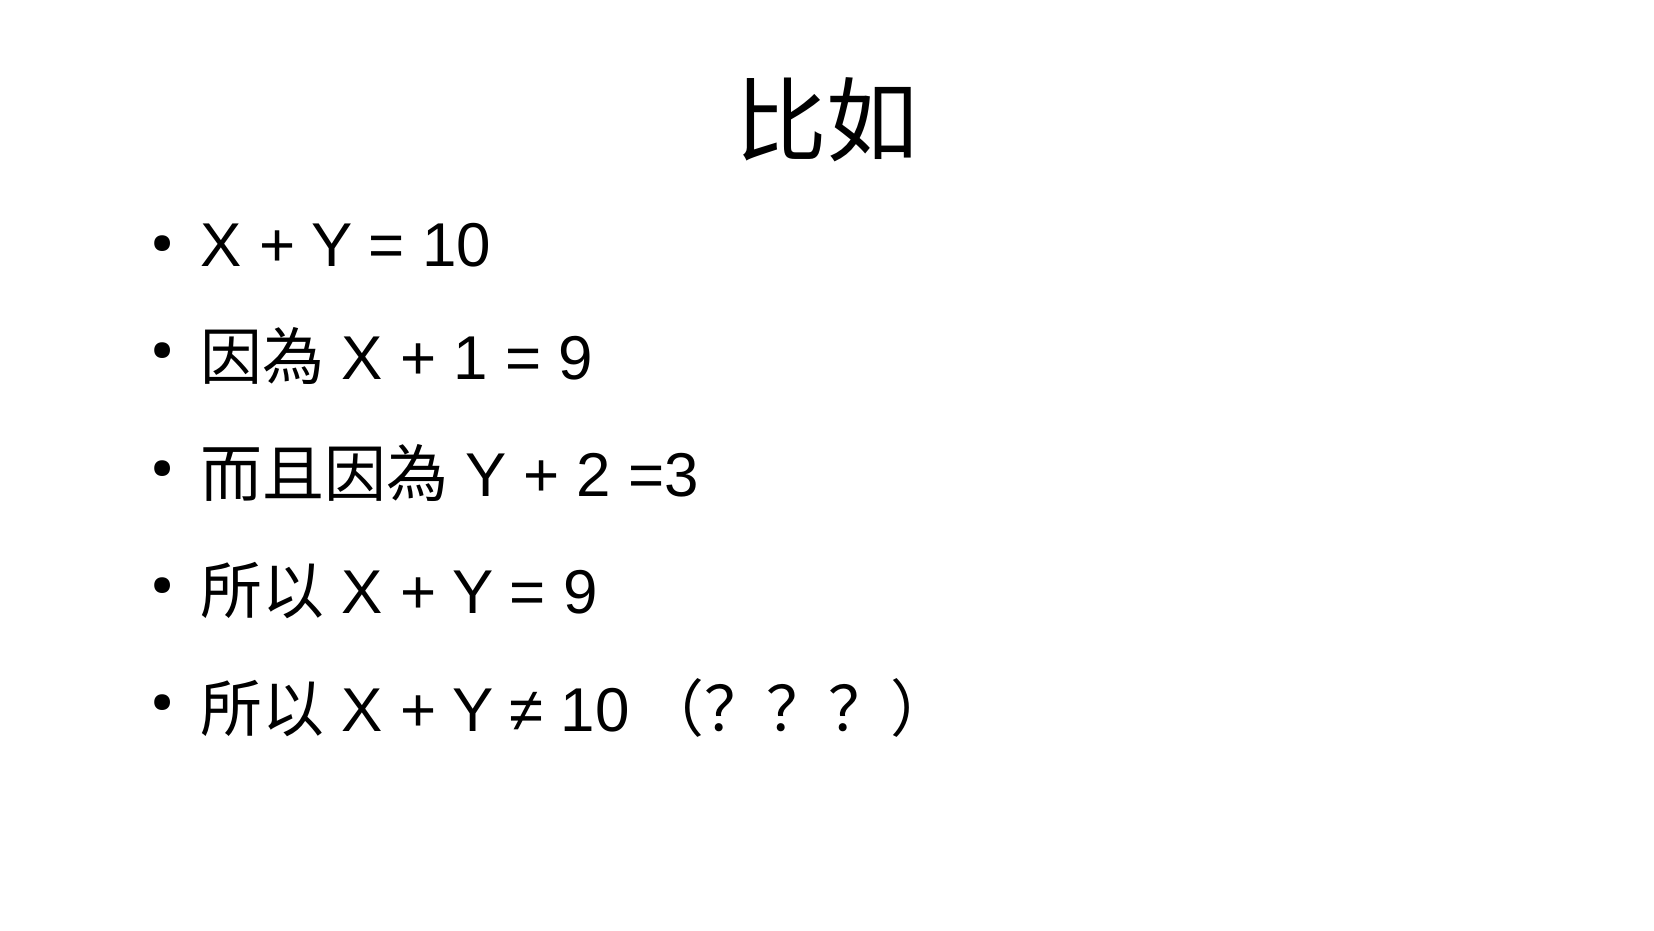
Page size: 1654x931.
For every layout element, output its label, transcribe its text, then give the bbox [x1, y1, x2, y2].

list X + Y = 10 因為X + 1 = 9 而且因為Y + 2 =3 所以X + Y = 9 所以X + Y ≠ 10（？？？） [135, 210, 1531, 751]
title 比如 [82, 37, 1571, 193]
